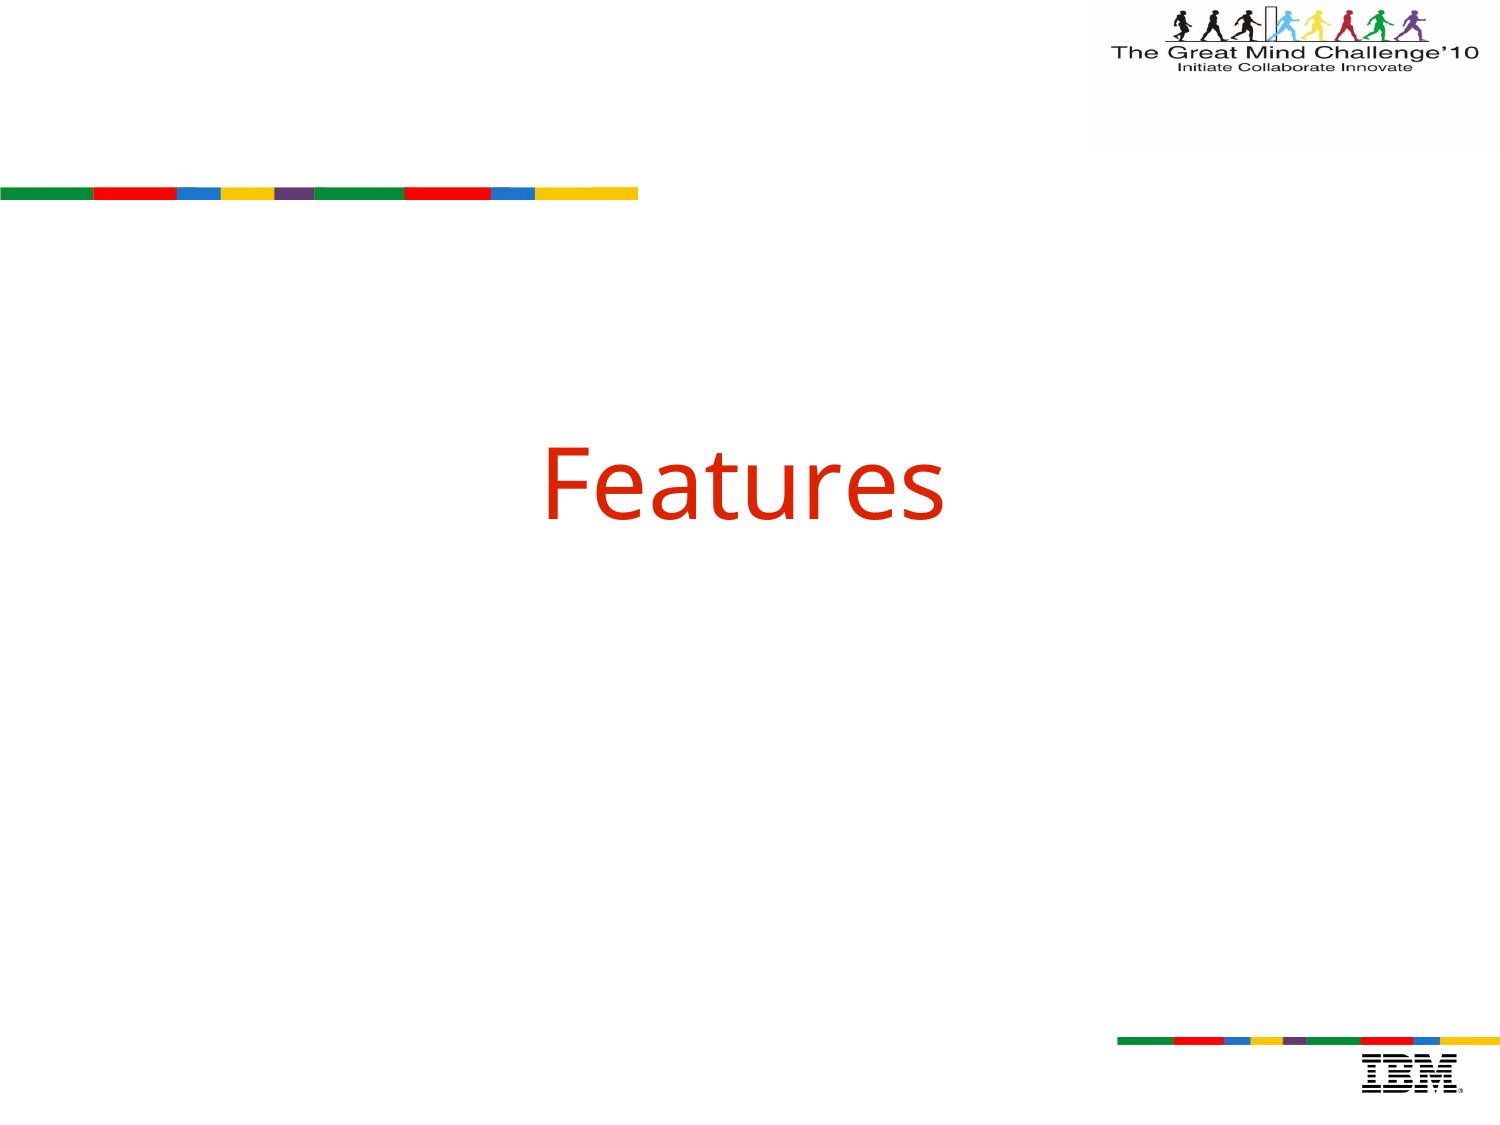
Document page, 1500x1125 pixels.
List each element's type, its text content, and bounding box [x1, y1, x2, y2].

picture [0, 187, 638, 200]
picture [1362, 1054, 1463, 1093]
text_box Features [525, 412, 1351, 548]
picture [1117, 1037, 1500, 1045]
picture [1087, 0, 1500, 150]
